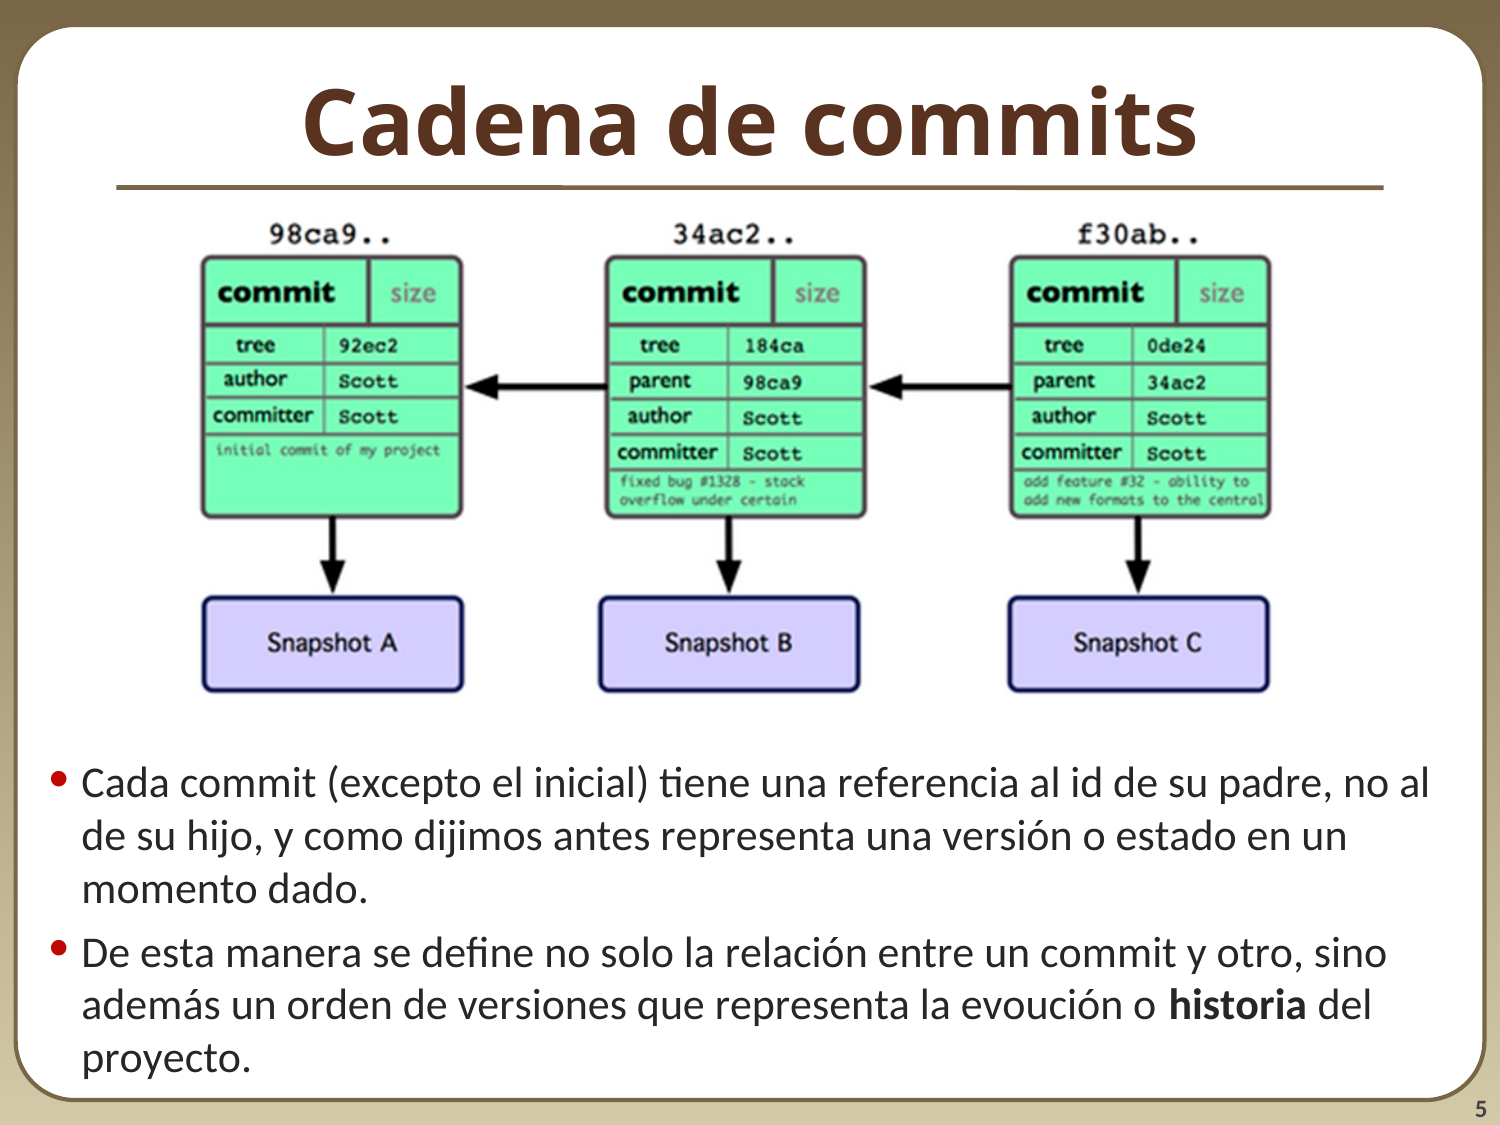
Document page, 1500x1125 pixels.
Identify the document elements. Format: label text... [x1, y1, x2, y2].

list Cada commit (excepto el inicial) tiene una referencia al id de su padre, no al de su hijo, y como dijimos antes representa una versión o estado en un momento dado. De esta manera se define no solo la relación entre un commit y otro, sino además un orden de versiones que representa la evoución o historia del proyecto. [0, 212, 1500, 1096]
picture [195, 212, 1276, 695]
title Cadena de commits [0, 24, 1500, 212]
